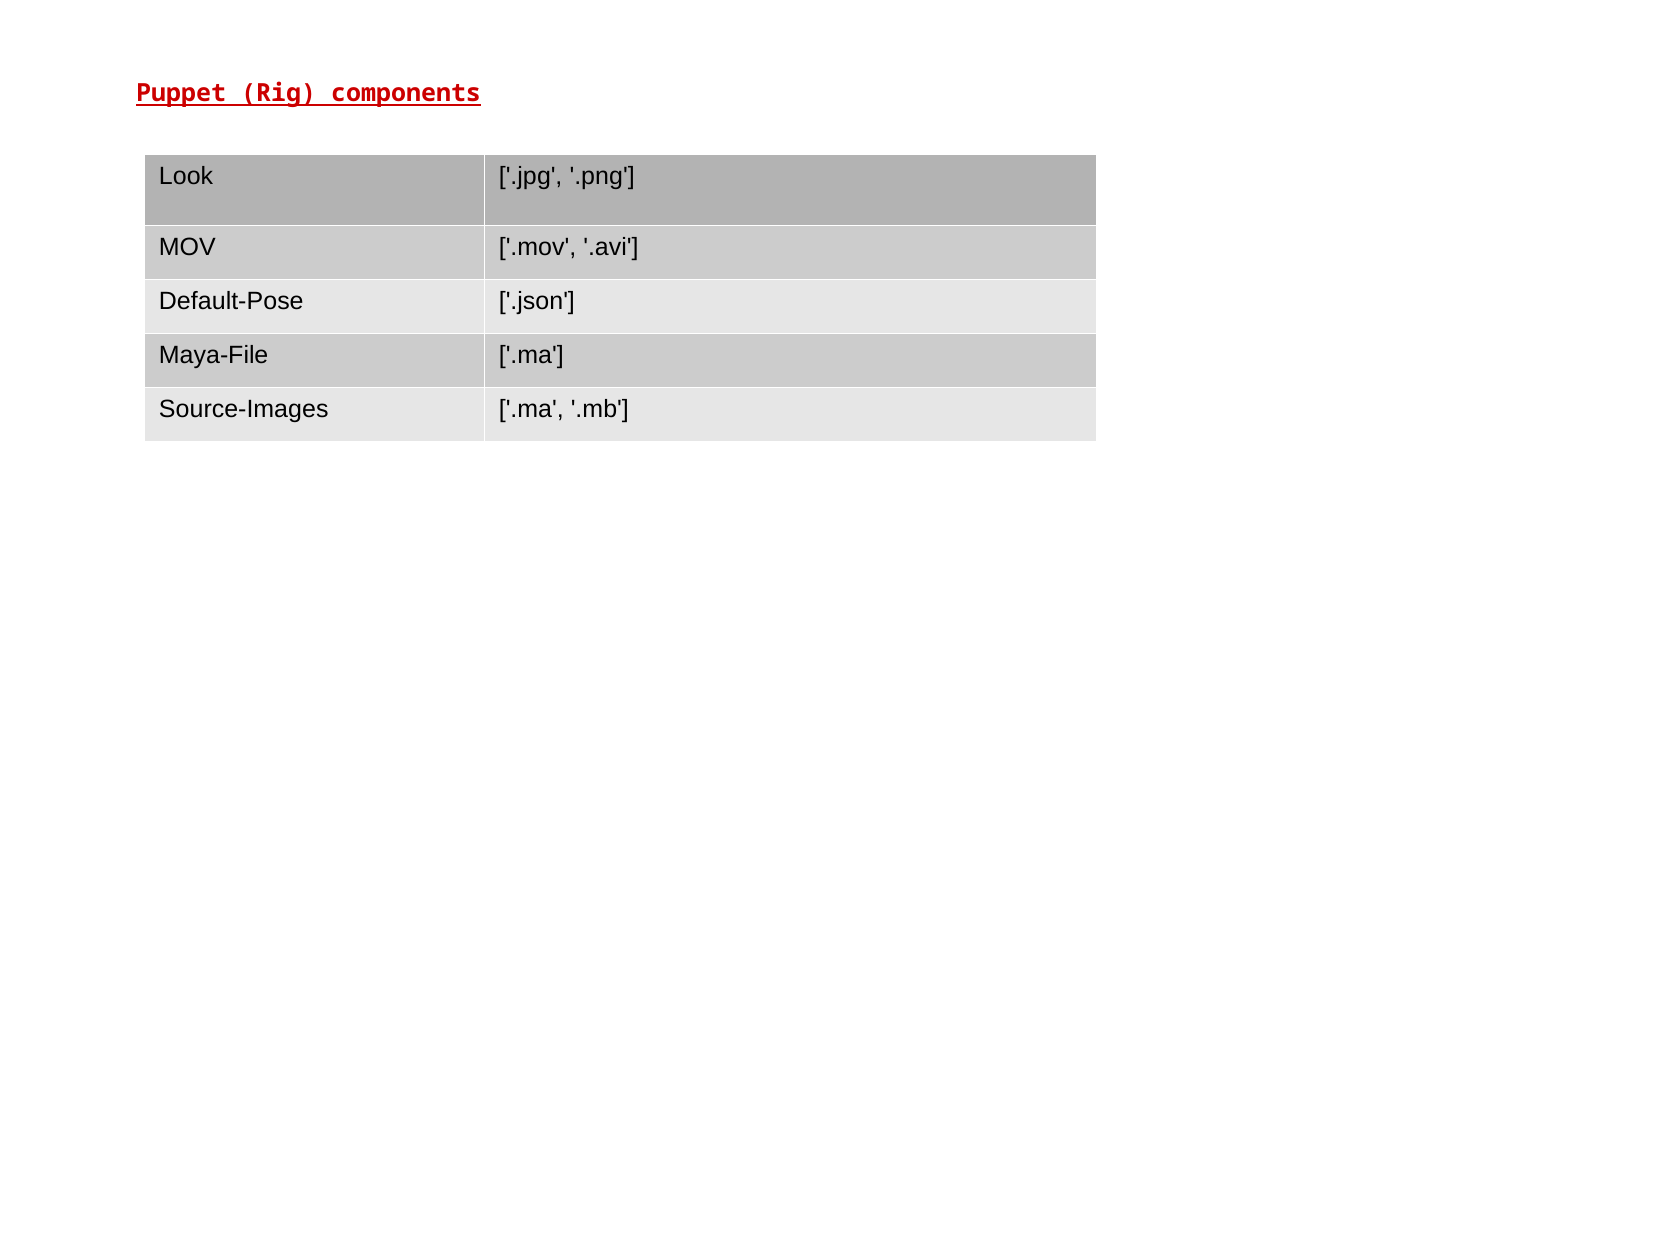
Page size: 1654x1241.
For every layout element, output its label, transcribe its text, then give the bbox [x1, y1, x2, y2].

table_header ['.jpg', '.png'] [485, 155, 1096, 225]
table_header Look [145, 155, 484, 225]
table_cell MOV [145, 226, 484, 279]
table_cell Source-Images [145, 388, 484, 441]
text_box Puppet (Rig) components [121, 67, 1622, 116]
table_cell Maya-File [145, 334, 484, 387]
table_cell Default-Pose [145, 280, 484, 333]
table_cell ['.mov', '.avi'] [485, 226, 1096, 279]
table_cell ['.ma', '.mb'] [485, 388, 1096, 441]
table_cell ['.ma'] [485, 334, 1096, 387]
table_cell ['.json'] [485, 280, 1096, 333]
